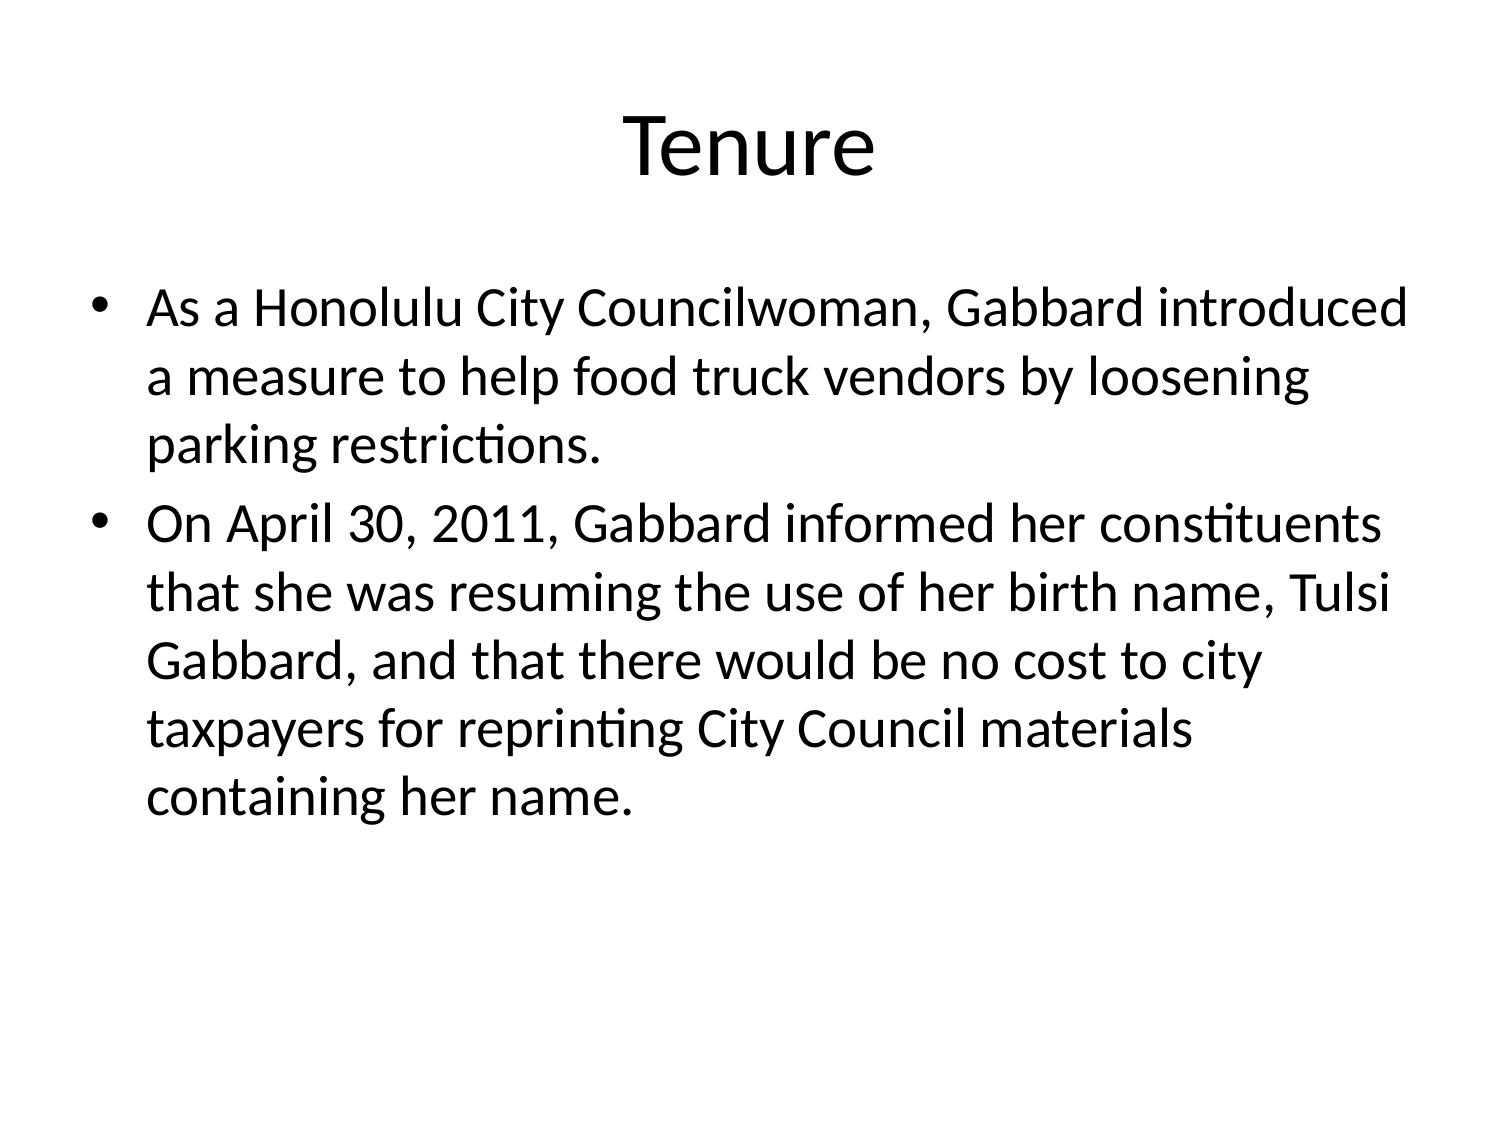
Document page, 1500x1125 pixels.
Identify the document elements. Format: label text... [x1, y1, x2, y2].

title Tenure [75, 45, 1425, 233]
list As a Honolulu City Councilwoman, Gabbard introduced a measure to help food truck vendors by loosening parking restrictions. On April 30, 2011, Gabbard informed her constituents that she was resuming the use of her birth name, Tulsi Gabbard, and that there would be no cost to city taxpayers for reprinting City Council materials containing her name. [75, 262, 1425, 1005]
